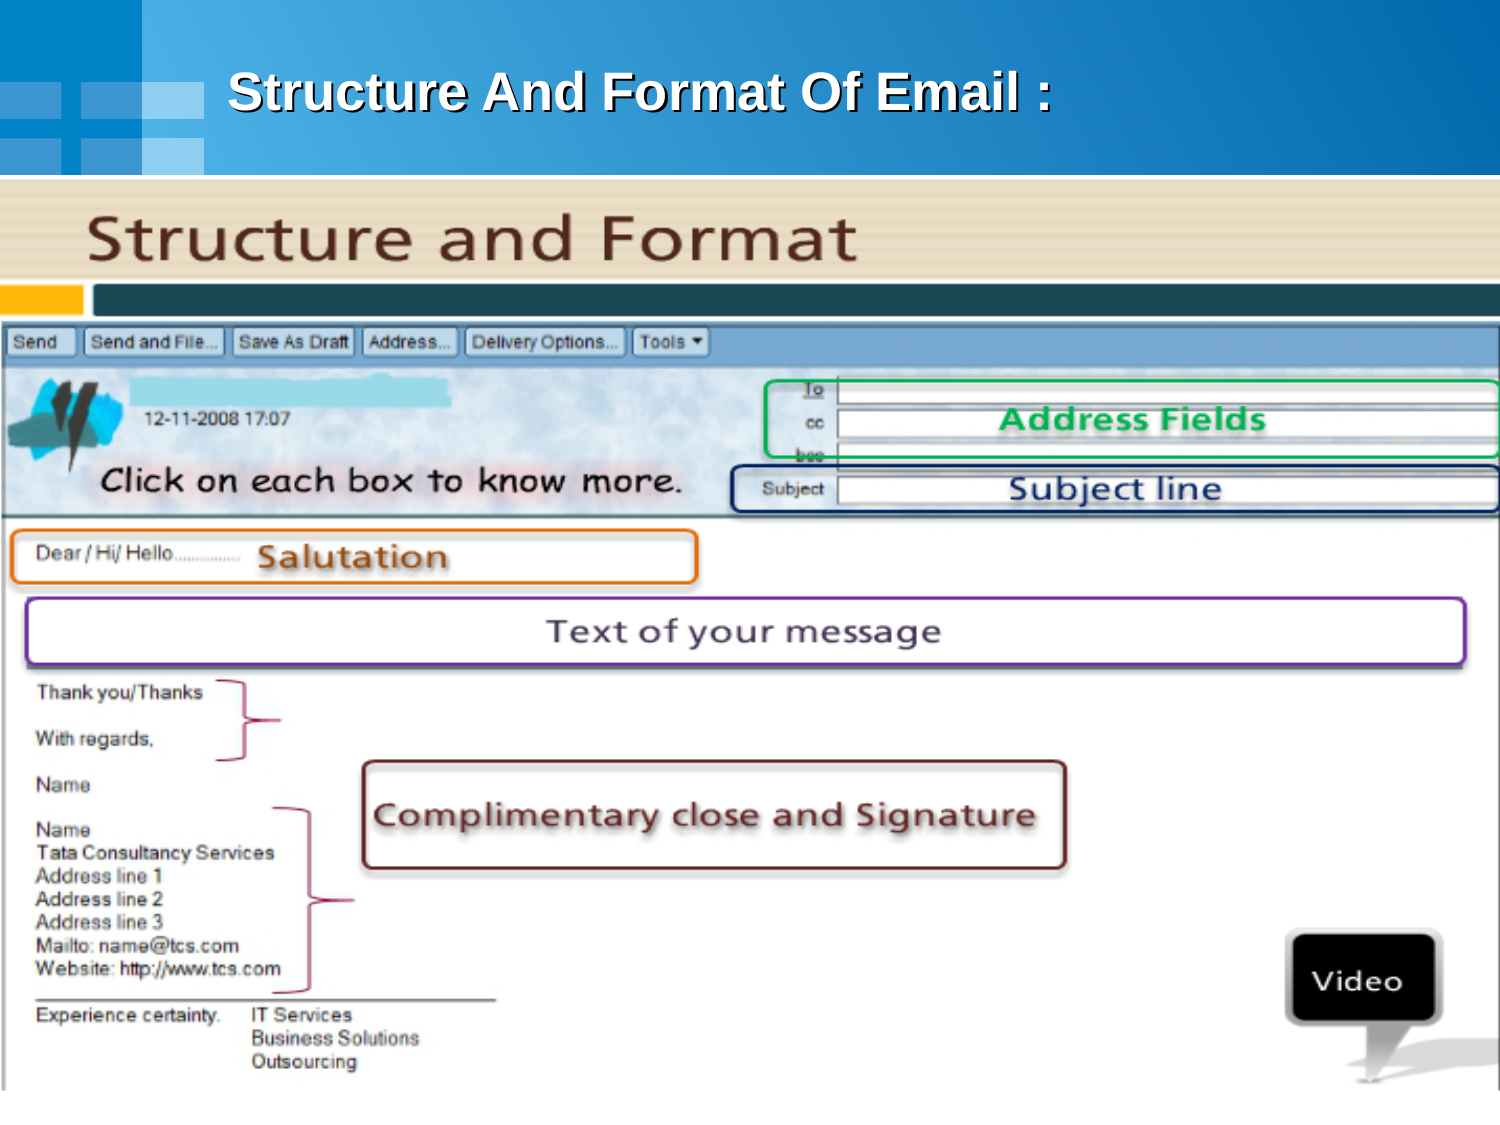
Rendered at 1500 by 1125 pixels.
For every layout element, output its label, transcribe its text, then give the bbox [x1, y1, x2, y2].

title Structure And Format Of Email : [212, 54, 1447, 131]
picture [0, 179, 1500, 1096]
